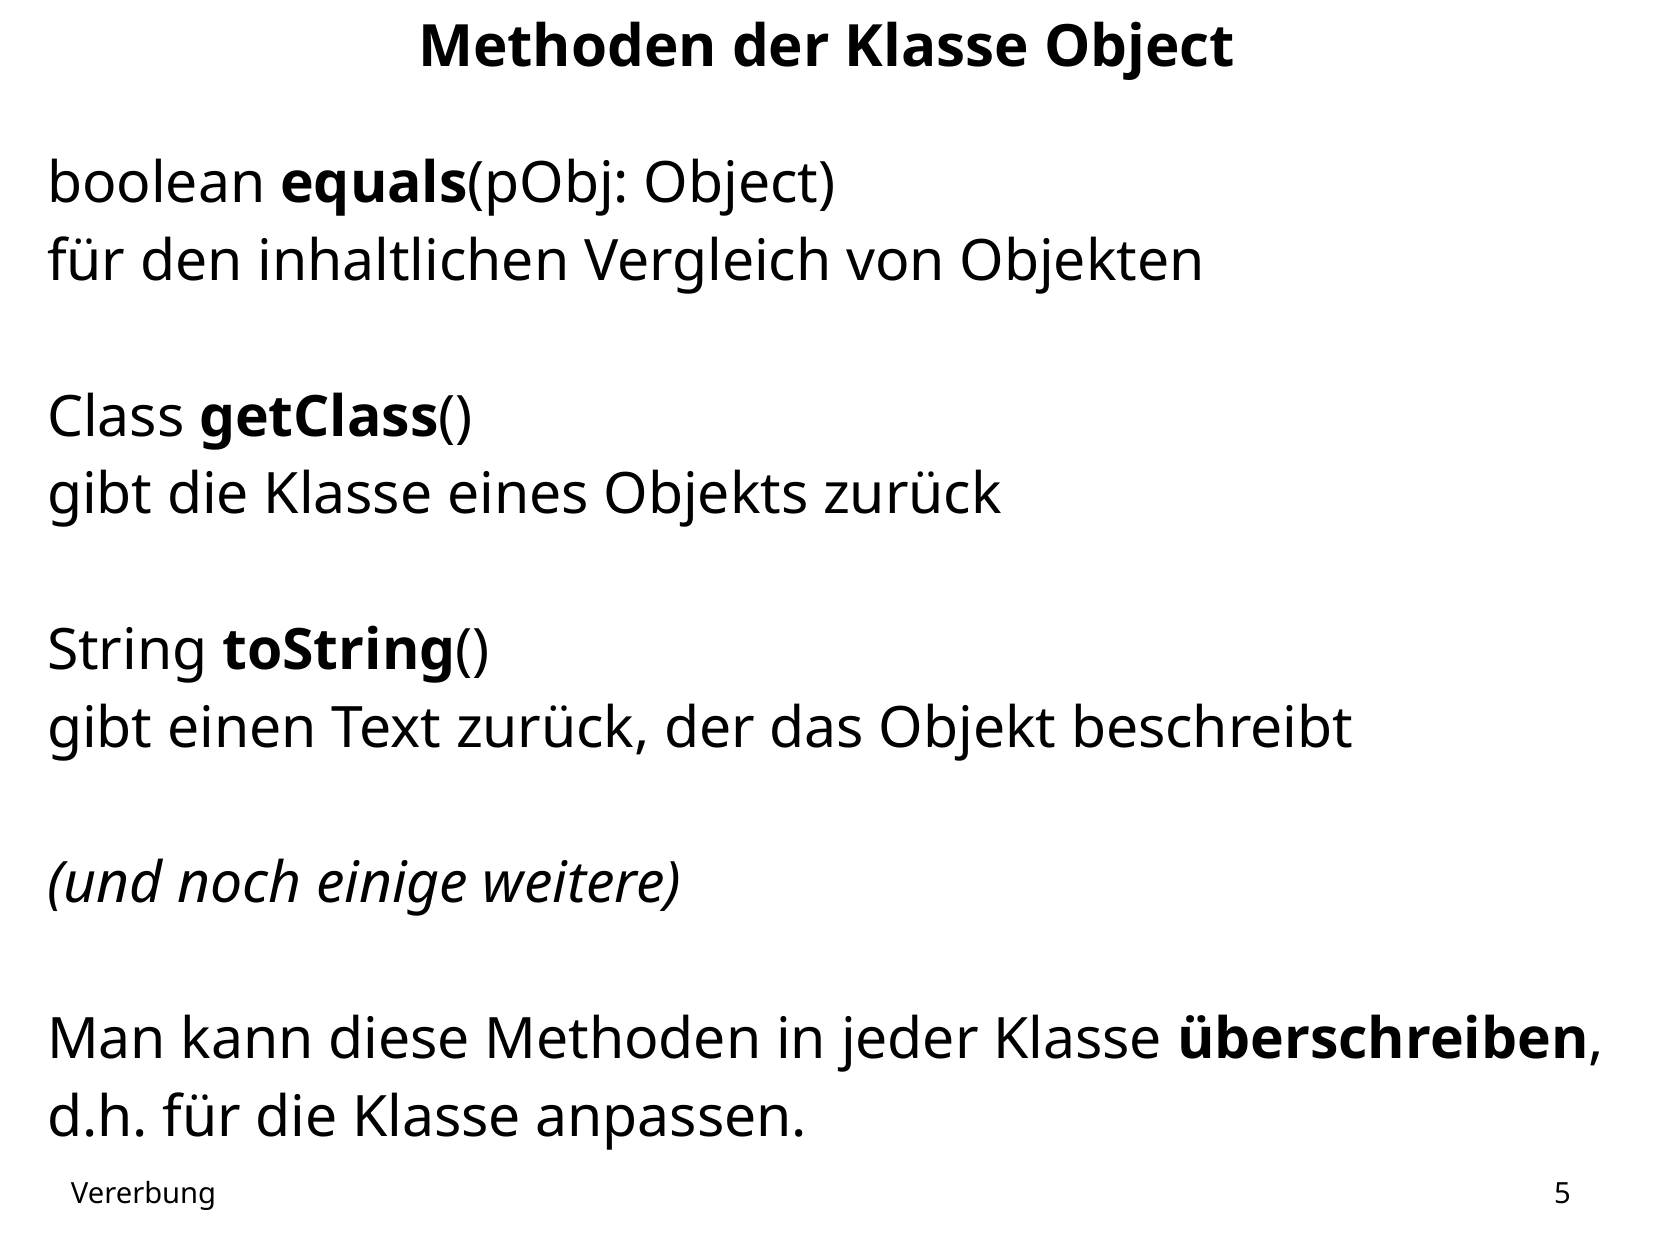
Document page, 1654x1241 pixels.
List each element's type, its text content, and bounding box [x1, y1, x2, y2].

title Methoden der Klasse Object [0, 5, 1654, 83]
list boolean equals(pObj: Object) für den inhaltlichen Vergleich von Objekten Class getClass() gibt die Klasse eines Objekts zurück String toString() gibt einen Text zurück, der das Objekt beschreibt (und noch einige weitere) Man kann diese Methoden in jeder Klasse überschreiben, d.h. für die Klasse anpassen. [47, 141, 1619, 1158]
